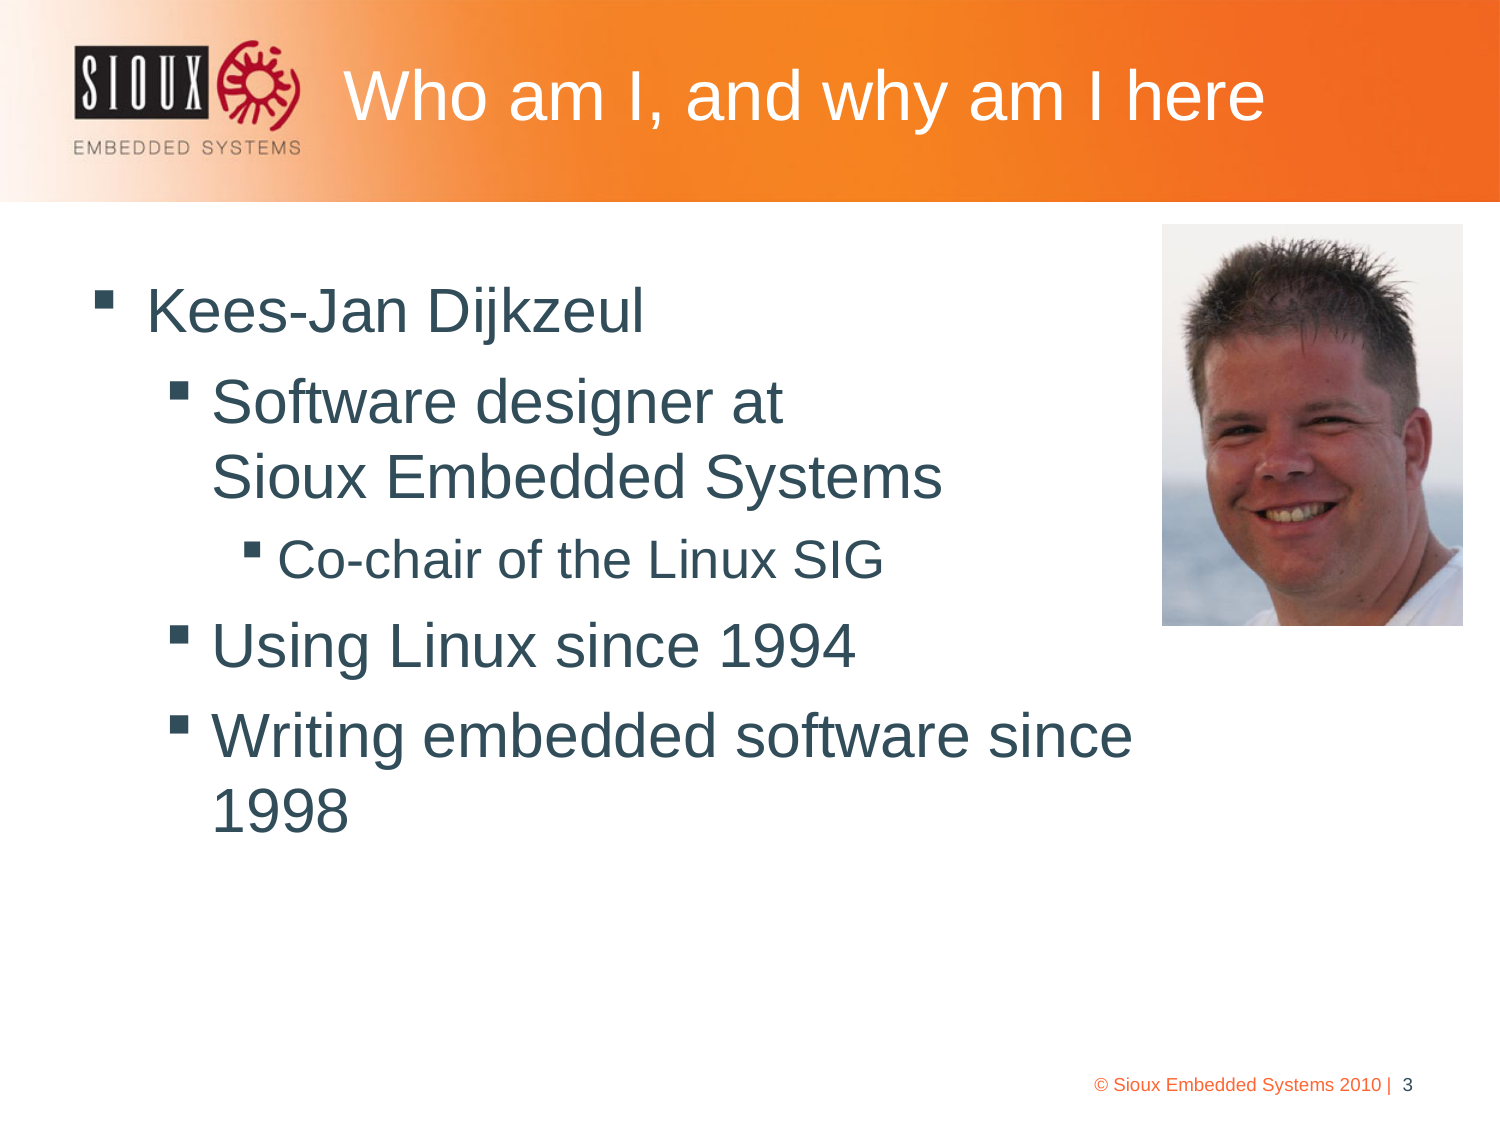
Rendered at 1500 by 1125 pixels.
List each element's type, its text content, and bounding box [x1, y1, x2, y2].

picture [0, 0, 1500, 202]
title Who am I, and why am I here [329, 37, 1424, 163]
list Kees-Jan Dijkzeul Software designer at Sioux Embedded Systems Co-chair of the Linux SIG Using Linux since 1994 Writing embedded software since 1998 [75, 262, 1426, 1006]
picture [1162, 224, 1463, 626]
